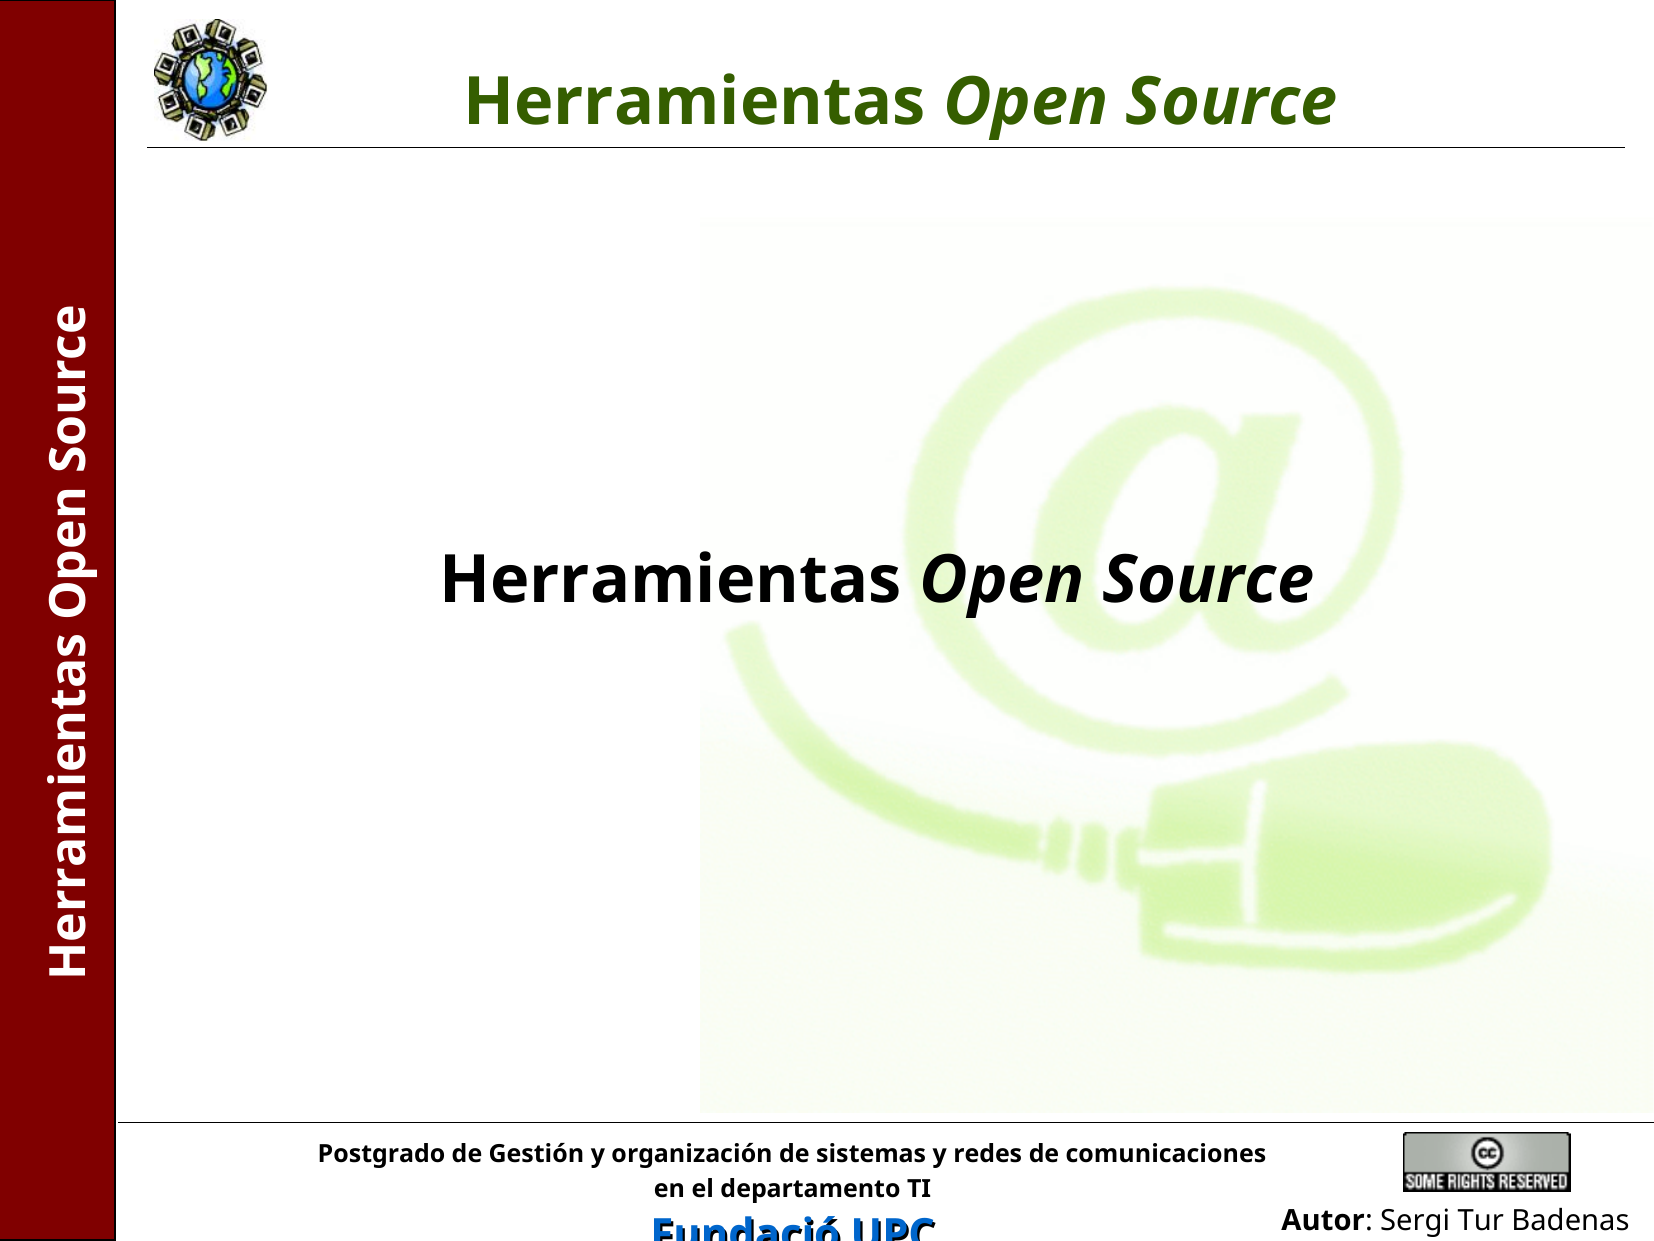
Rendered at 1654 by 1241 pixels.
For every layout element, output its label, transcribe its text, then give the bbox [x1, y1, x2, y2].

title Herramientas Open Source [165, 49, 1654, 148]
picture [154, 19, 268, 142]
subtitle Herramientas Open Source [141, 250, 1630, 1086]
picture [1403, 1132, 1571, 1192]
picture [700, 217, 1654, 1113]
